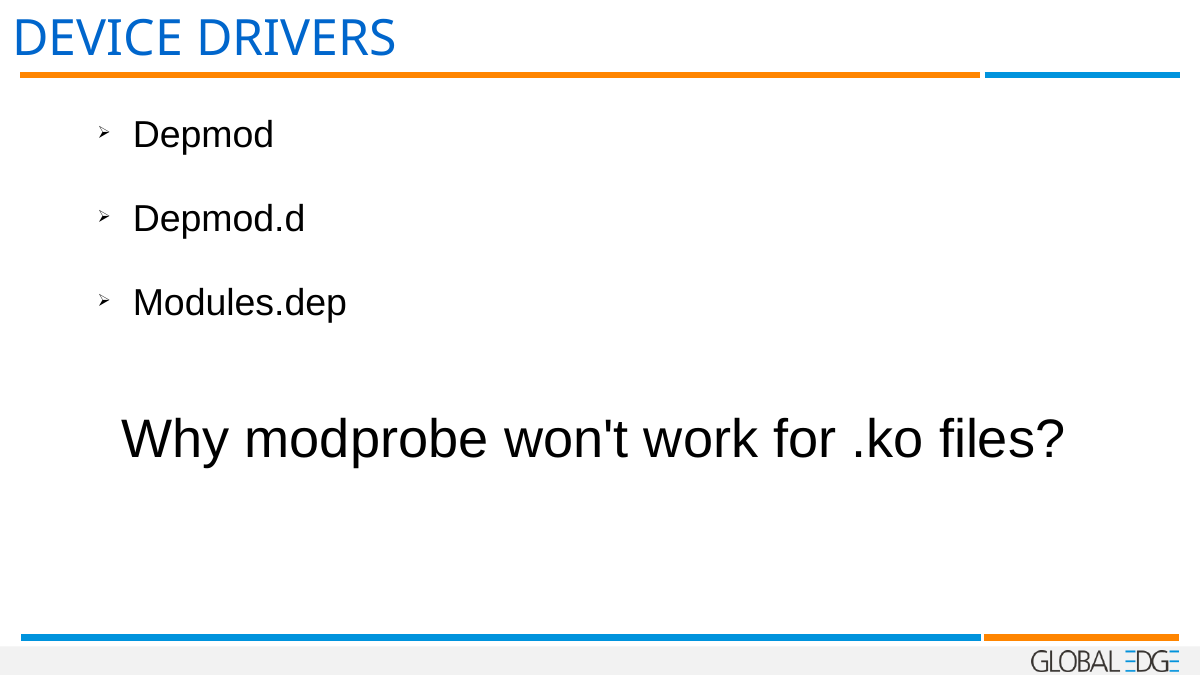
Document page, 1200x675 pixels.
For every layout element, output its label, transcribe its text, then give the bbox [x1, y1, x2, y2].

picture [1031, 650, 1179, 672]
text_box Depmod Depmod.d Modules.dep [82, 106, 1040, 332]
text_box Why modprobe won't work for .ko files? [106, 401, 1146, 478]
title DEVICE DRIVERS [12, 6, 1088, 66]
